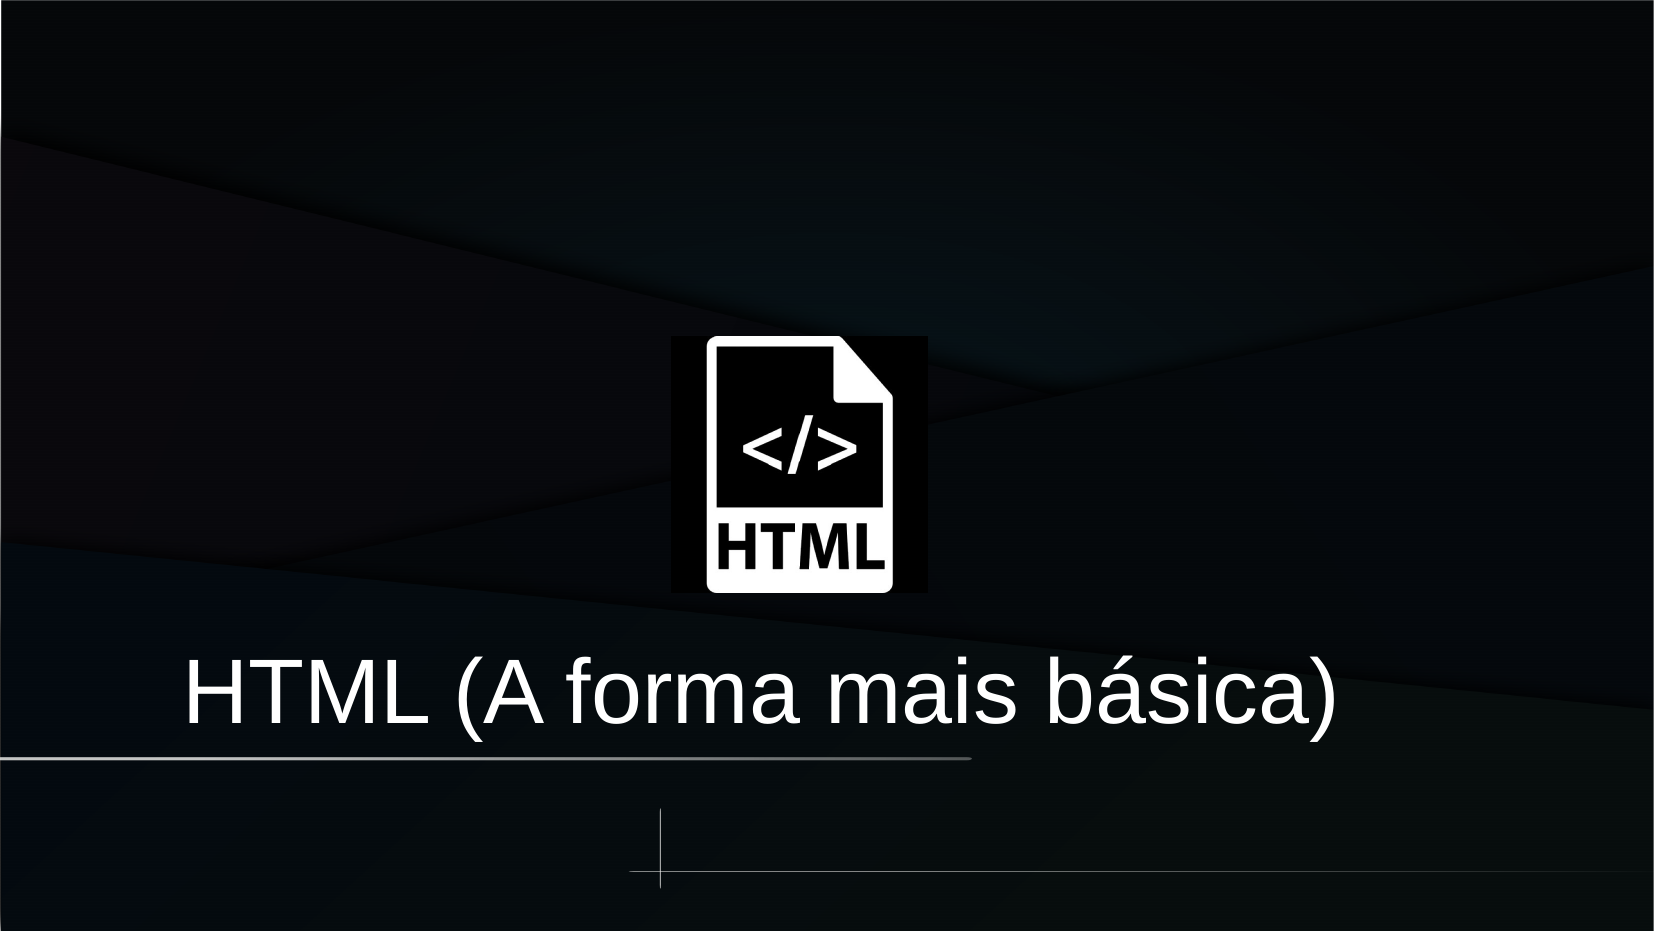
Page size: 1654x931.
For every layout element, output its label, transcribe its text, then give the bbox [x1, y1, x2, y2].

picture [0, 0, 1654, 931]
title HTML (A forma mais básica) [23, 637, 1501, 746]
